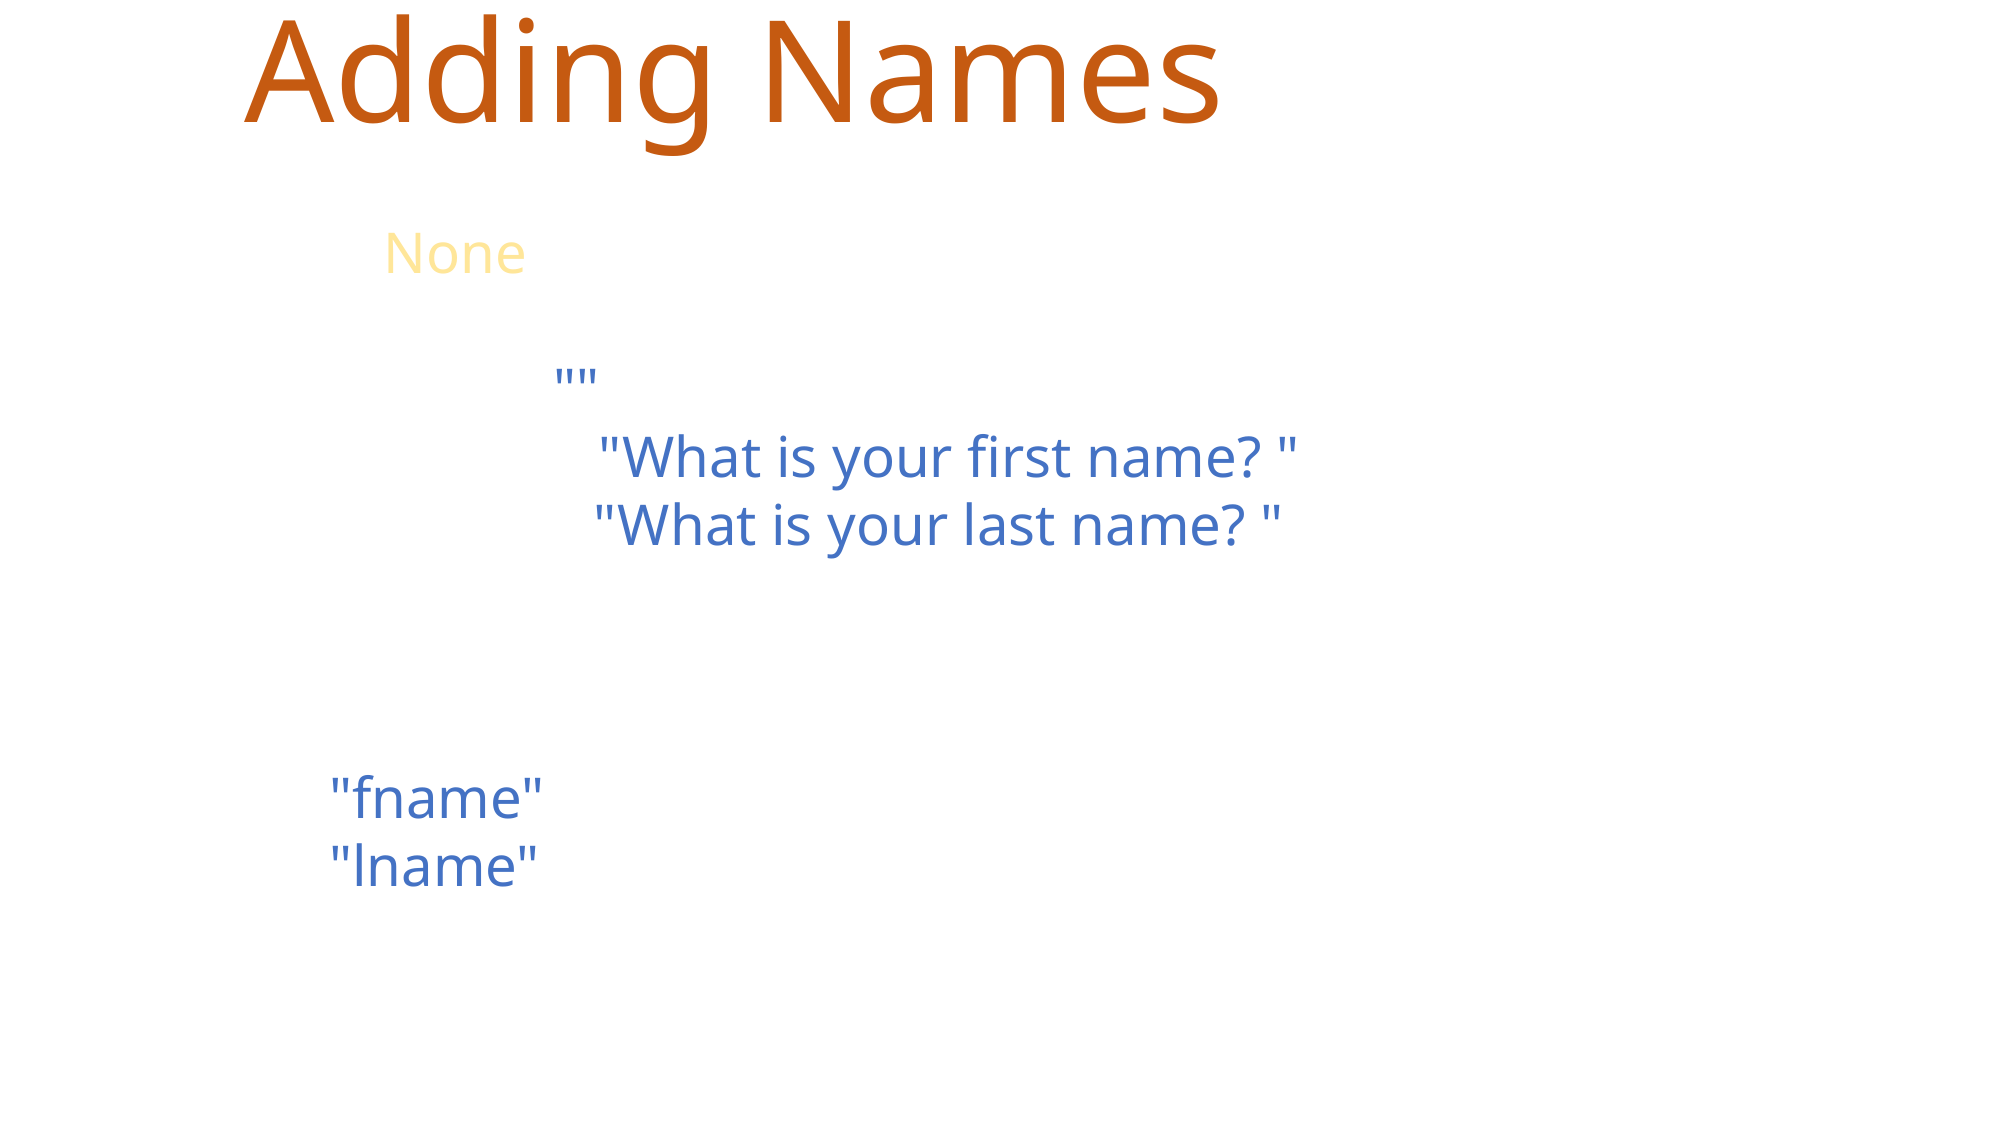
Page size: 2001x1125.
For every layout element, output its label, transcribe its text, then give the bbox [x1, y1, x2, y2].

list Adding Names contacts = [] fname = None while fname != "": fname = input("What is your first name? ") lname = input("What is your last name? ") if fname and lname: contacts.append({ "fname": fname, "lname": lname }) [137, 20, 1863, 1083]
